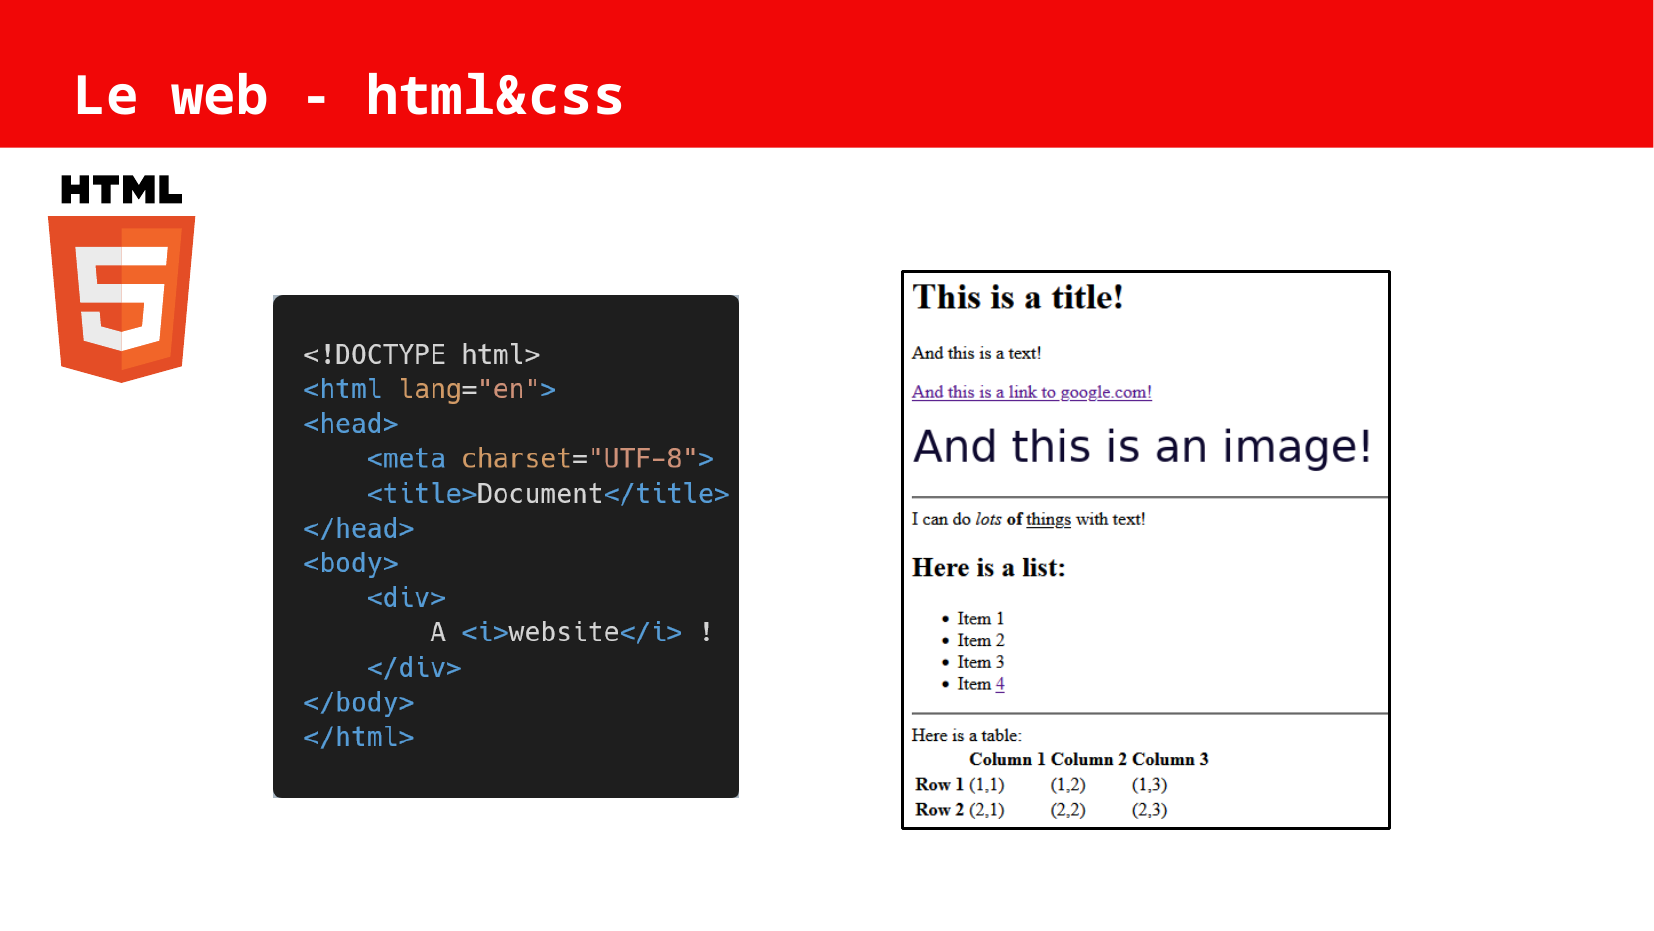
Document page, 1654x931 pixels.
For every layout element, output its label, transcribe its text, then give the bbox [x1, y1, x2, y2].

text_box [0, 0, 1654, 148]
text_box Le web - html&css [59, 49, 1506, 119]
picture [904, 273, 1388, 827]
picture [47, 174, 196, 384]
picture [273, 295, 739, 798]
